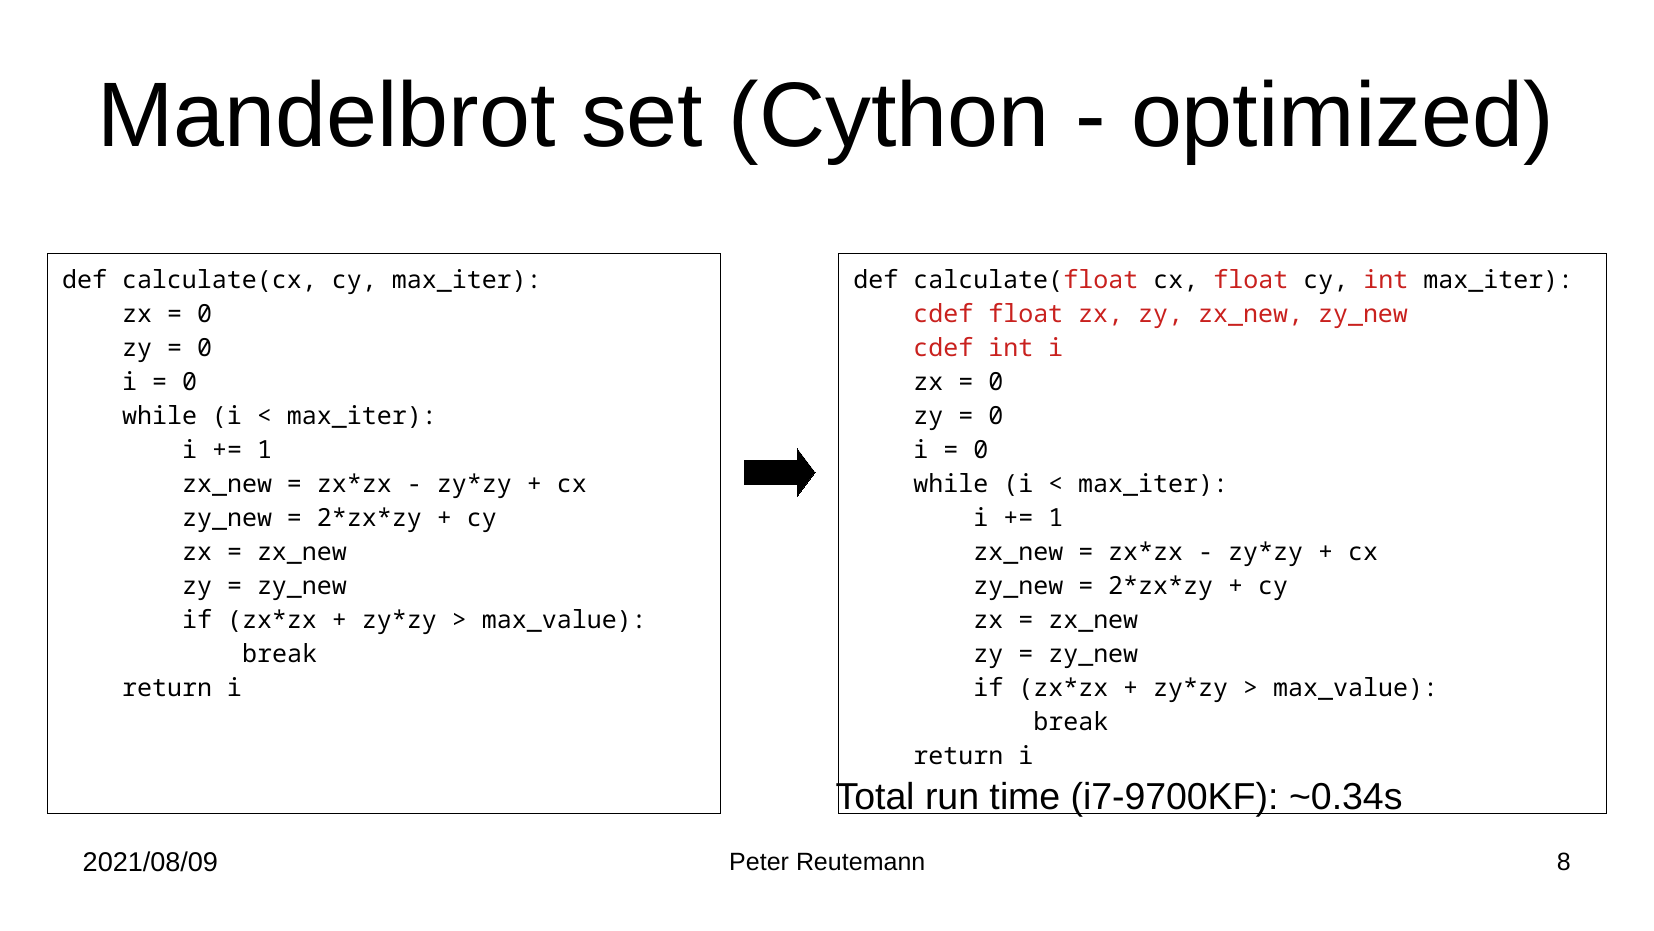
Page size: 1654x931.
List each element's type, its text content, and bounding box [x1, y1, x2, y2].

text_box def calculate(float cx, float cy, int max_iter): cdef float zx, zy, zx_new, zy_new cdef int i zx = 0 zy = 0 i = 0 while (i < max_iter): i += 1 zx_new = zx*zx - zy*zy + cx zy_new = 2*zx*zy + cy zx = zx_new zy = zy_new if (zx*zx + zy*zy > max_value): break return i [838, 253, 1607, 738]
title Mandelbrot set (Cython - optimized) [82, 37, 1571, 193]
text_box Total run time (i7-9700KF): ~0.34s [750, 767, 1601, 839]
text_box [744, 448, 816, 497]
text_box def calculate(cx, cy, max_iter): zx = 0 zy = 0 i = 0 while (i < max_iter): i += 1 zx_new = zx*zx - zy*zy + cx zy_new = 2*zx*zy + cy zx = zx_new zy = zy_new if (zx*zx + zy*zy > max_value): break return i [47, 253, 721, 738]
